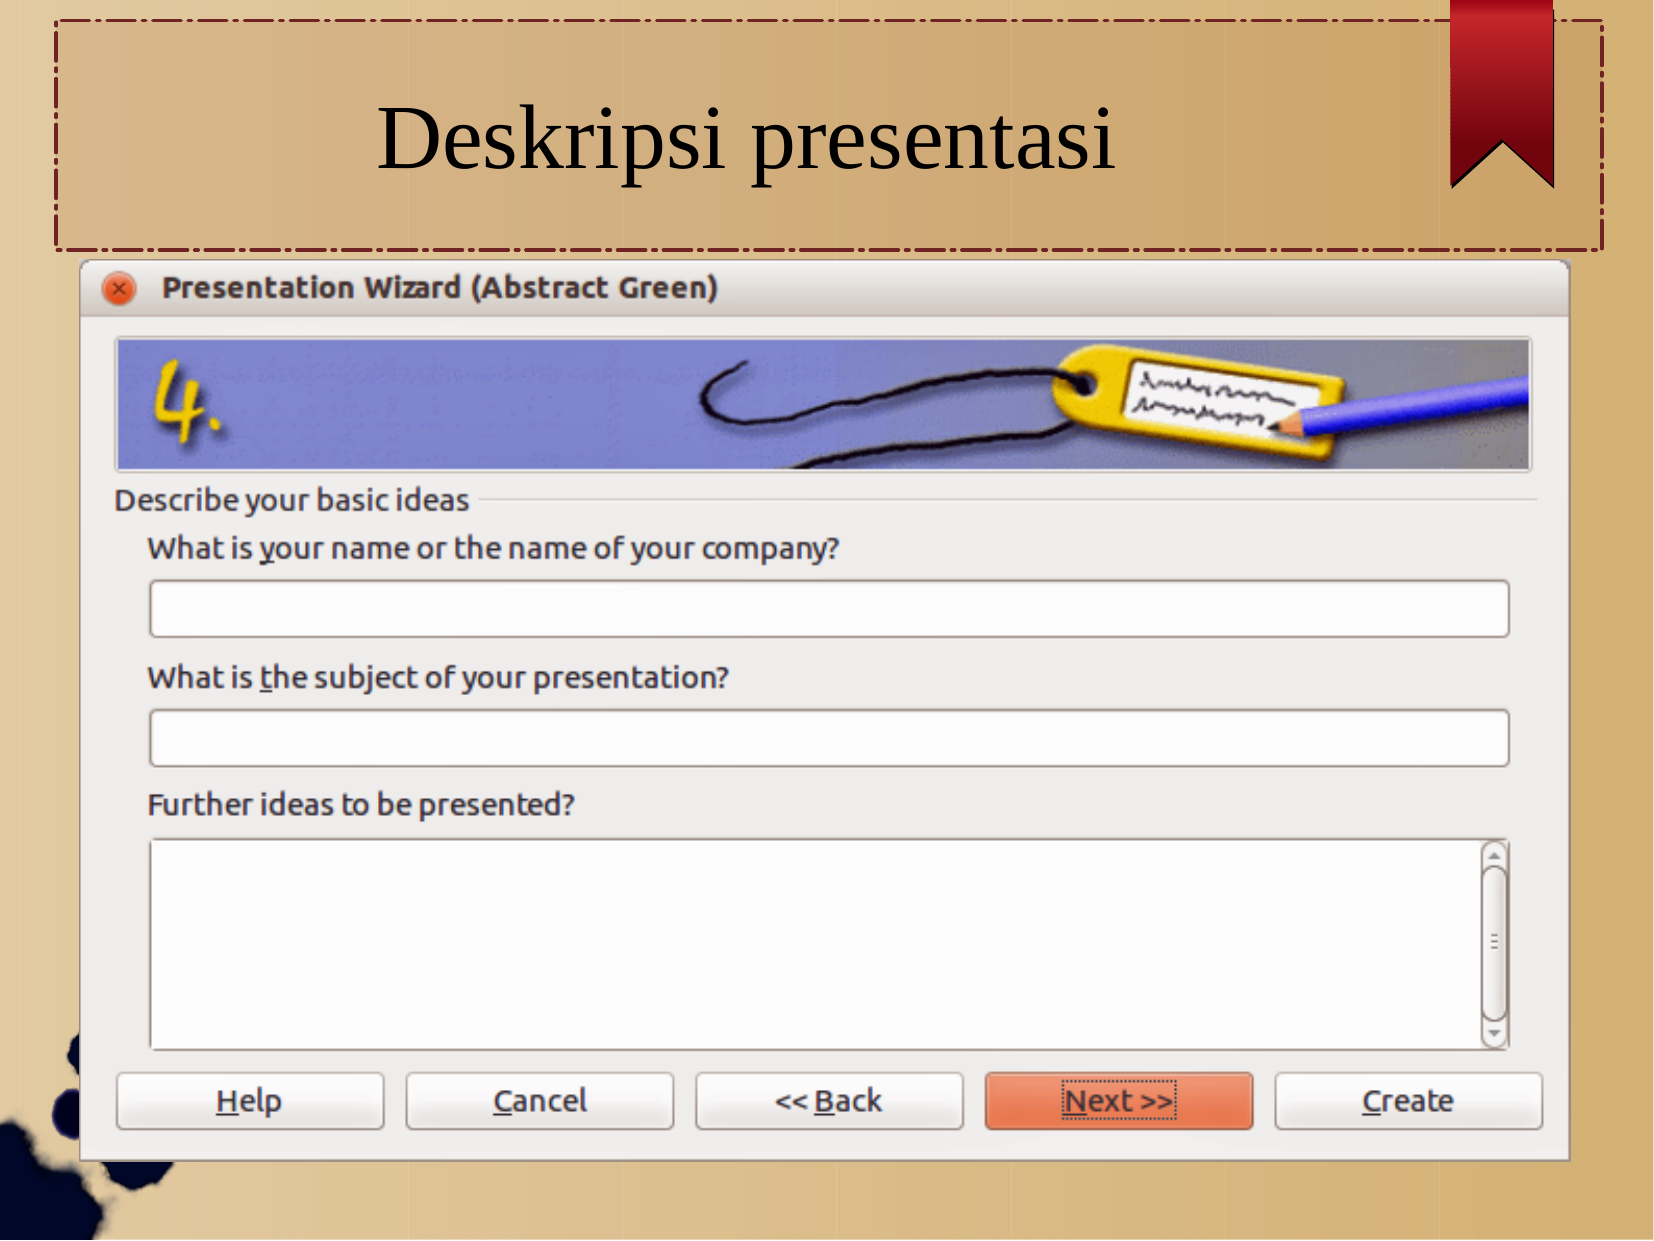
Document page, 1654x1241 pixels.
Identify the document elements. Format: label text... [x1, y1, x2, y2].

title Deskripsi presentasi [82, 47, 1412, 229]
picture [79, 259, 1571, 1162]
